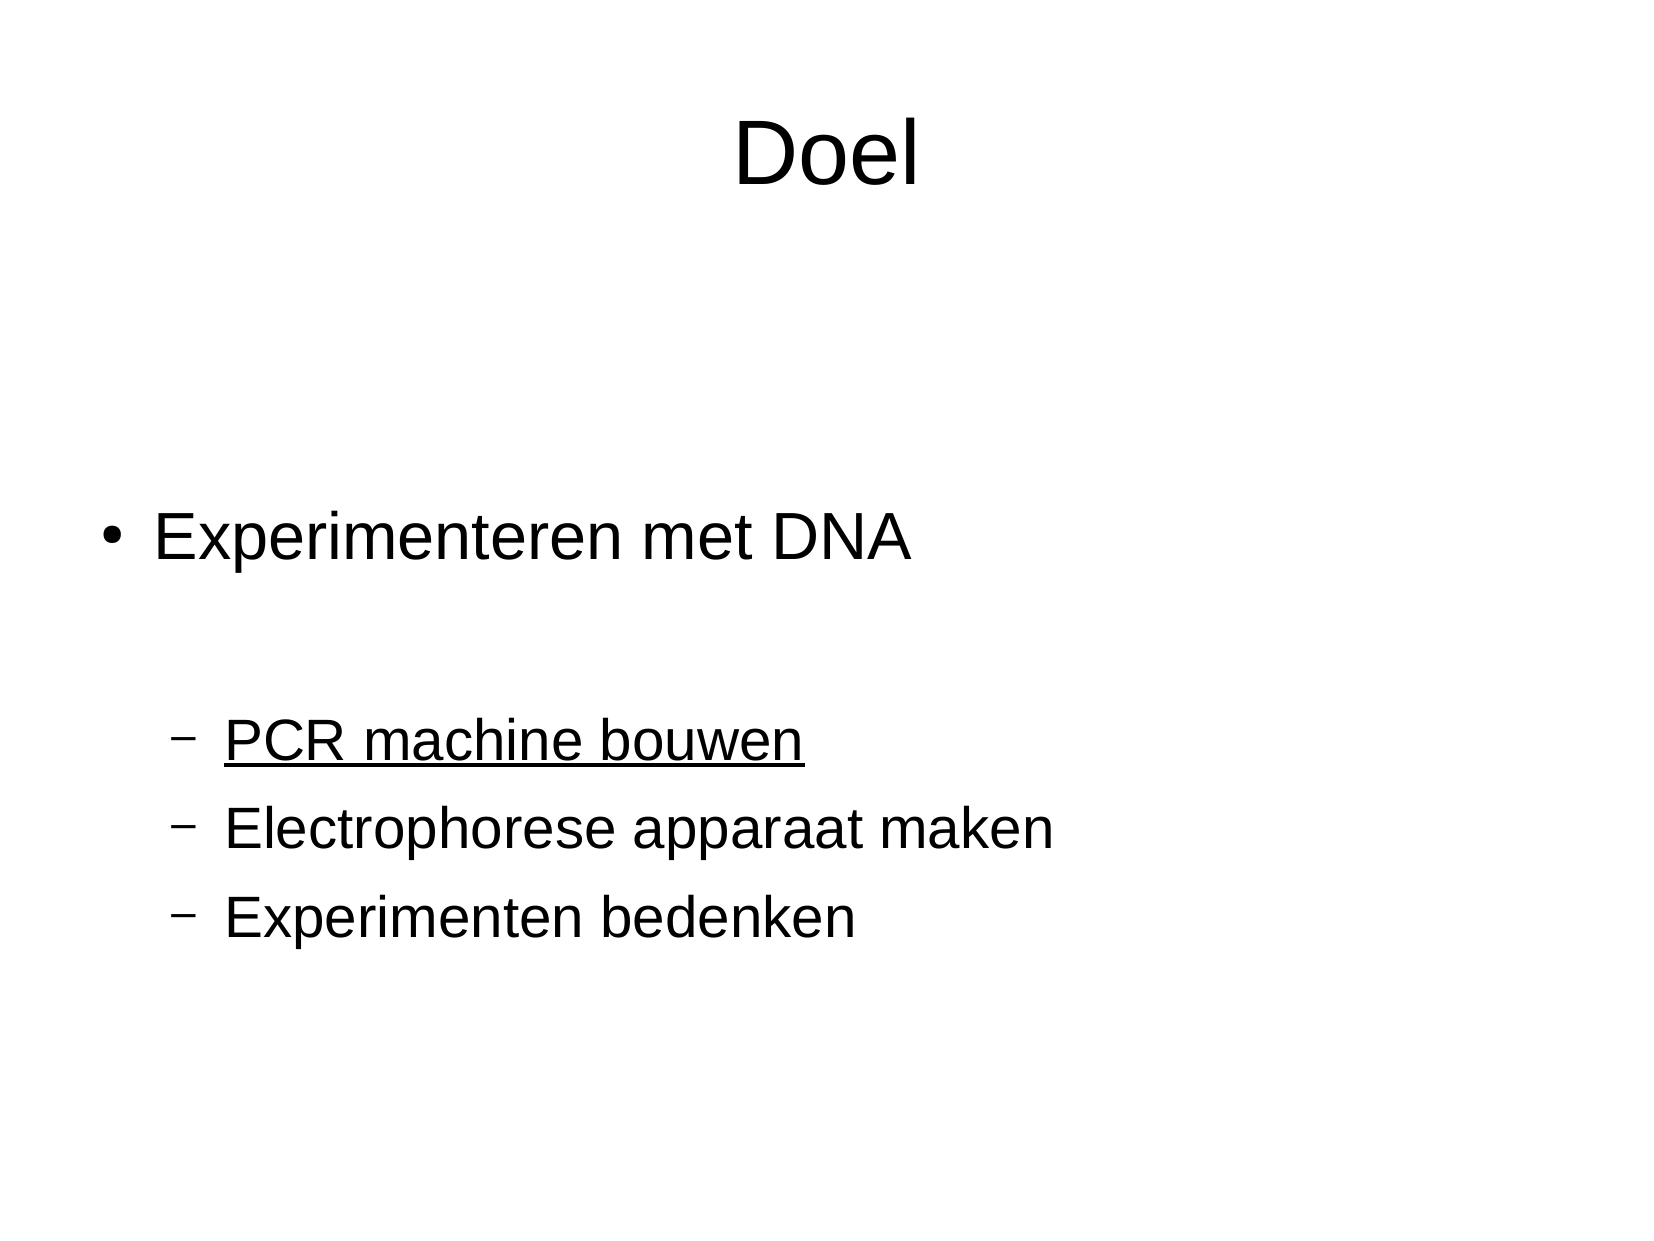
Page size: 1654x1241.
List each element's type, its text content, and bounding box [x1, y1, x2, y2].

title Doel [82, 49, 1571, 257]
list Experimenteren met DNA PCR machine bouwen Electrophorese apparaat maken Experimenten bedenken [82, 290, 1571, 1010]
